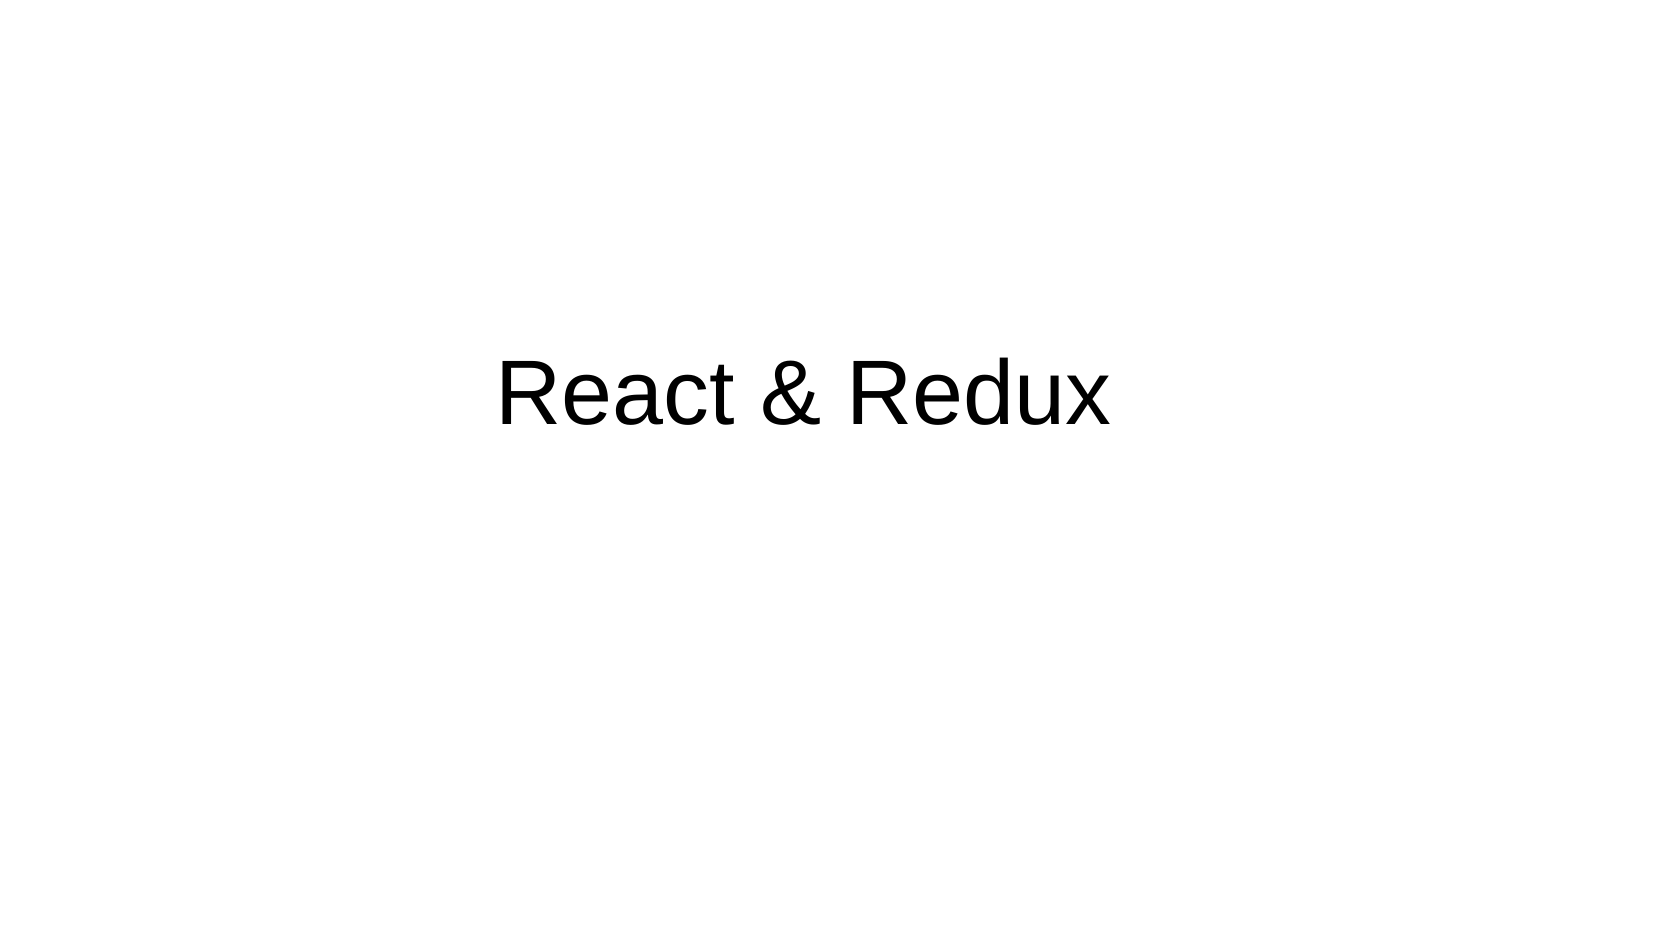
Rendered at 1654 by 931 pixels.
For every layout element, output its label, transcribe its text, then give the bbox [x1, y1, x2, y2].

title React & Redux [60, 315, 1549, 471]
